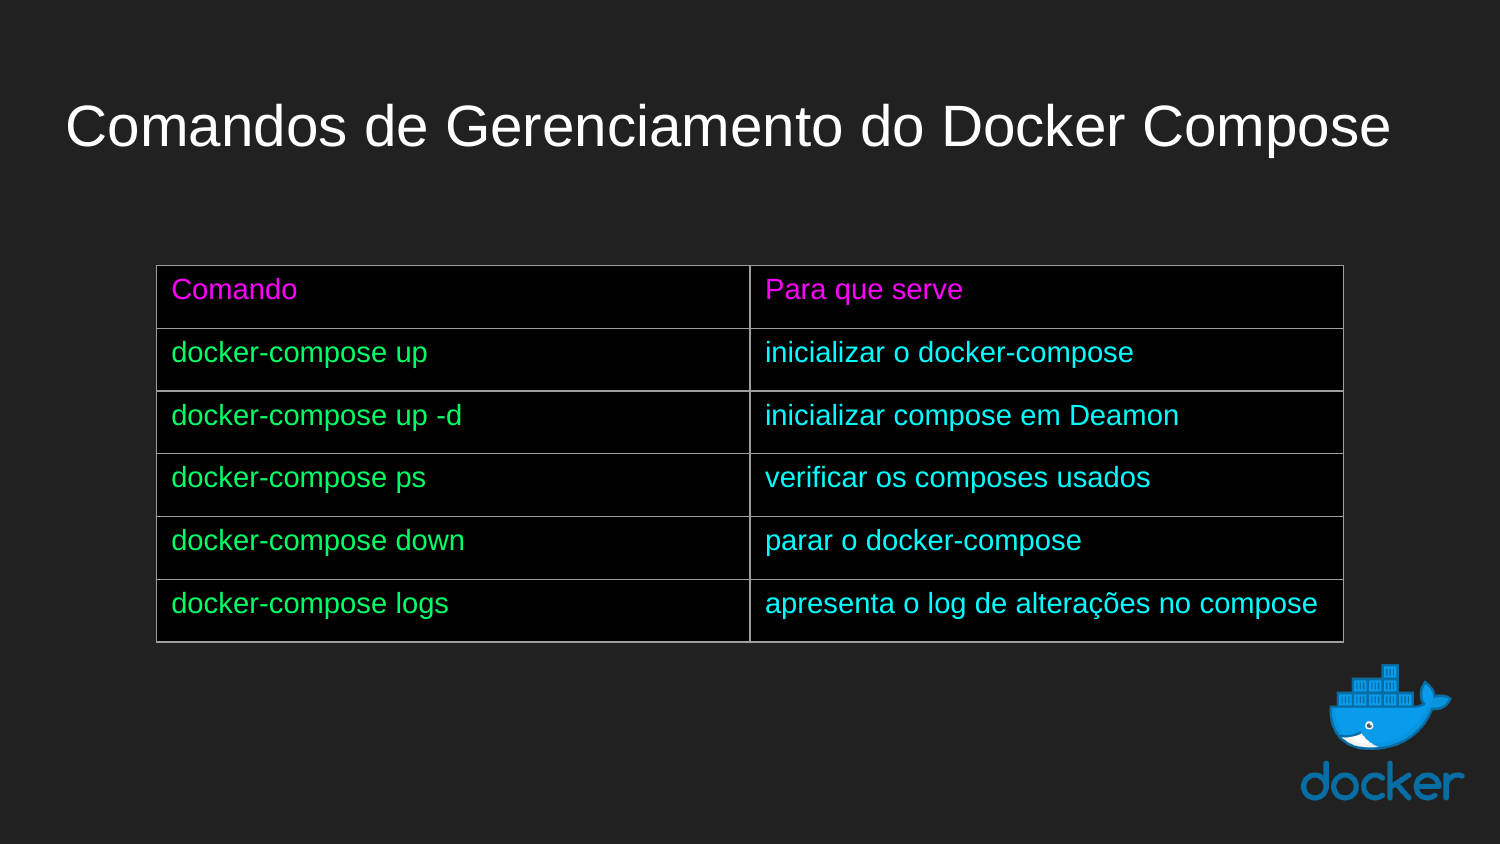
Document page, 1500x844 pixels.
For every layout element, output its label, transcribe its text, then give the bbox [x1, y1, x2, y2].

table_cell parar o docker-compose [751, 517, 1343, 579]
table_cell docker-compose logs [157, 580, 749, 641]
table_header Para que serve [751, 266, 1343, 328]
text_box Comandos de Gerenciamento do Docker Compose [51, 72, 1449, 167]
table_cell inicializar compose em Deamon [751, 392, 1343, 453]
table_cell docker-compose ps [157, 454, 749, 516]
table_cell inicializar o docker-compose [751, 329, 1343, 390]
table_cell apresenta o log de alterações no compose [751, 580, 1343, 641]
table_cell docker-compose up -d [157, 392, 749, 453]
table_cell docker-compose down [157, 517, 749, 579]
table_cell docker-compose up [157, 329, 749, 390]
picture [1286, 649, 1479, 815]
table_cell verificar os composes usados [751, 454, 1343, 516]
table_header Comando [157, 266, 749, 328]
